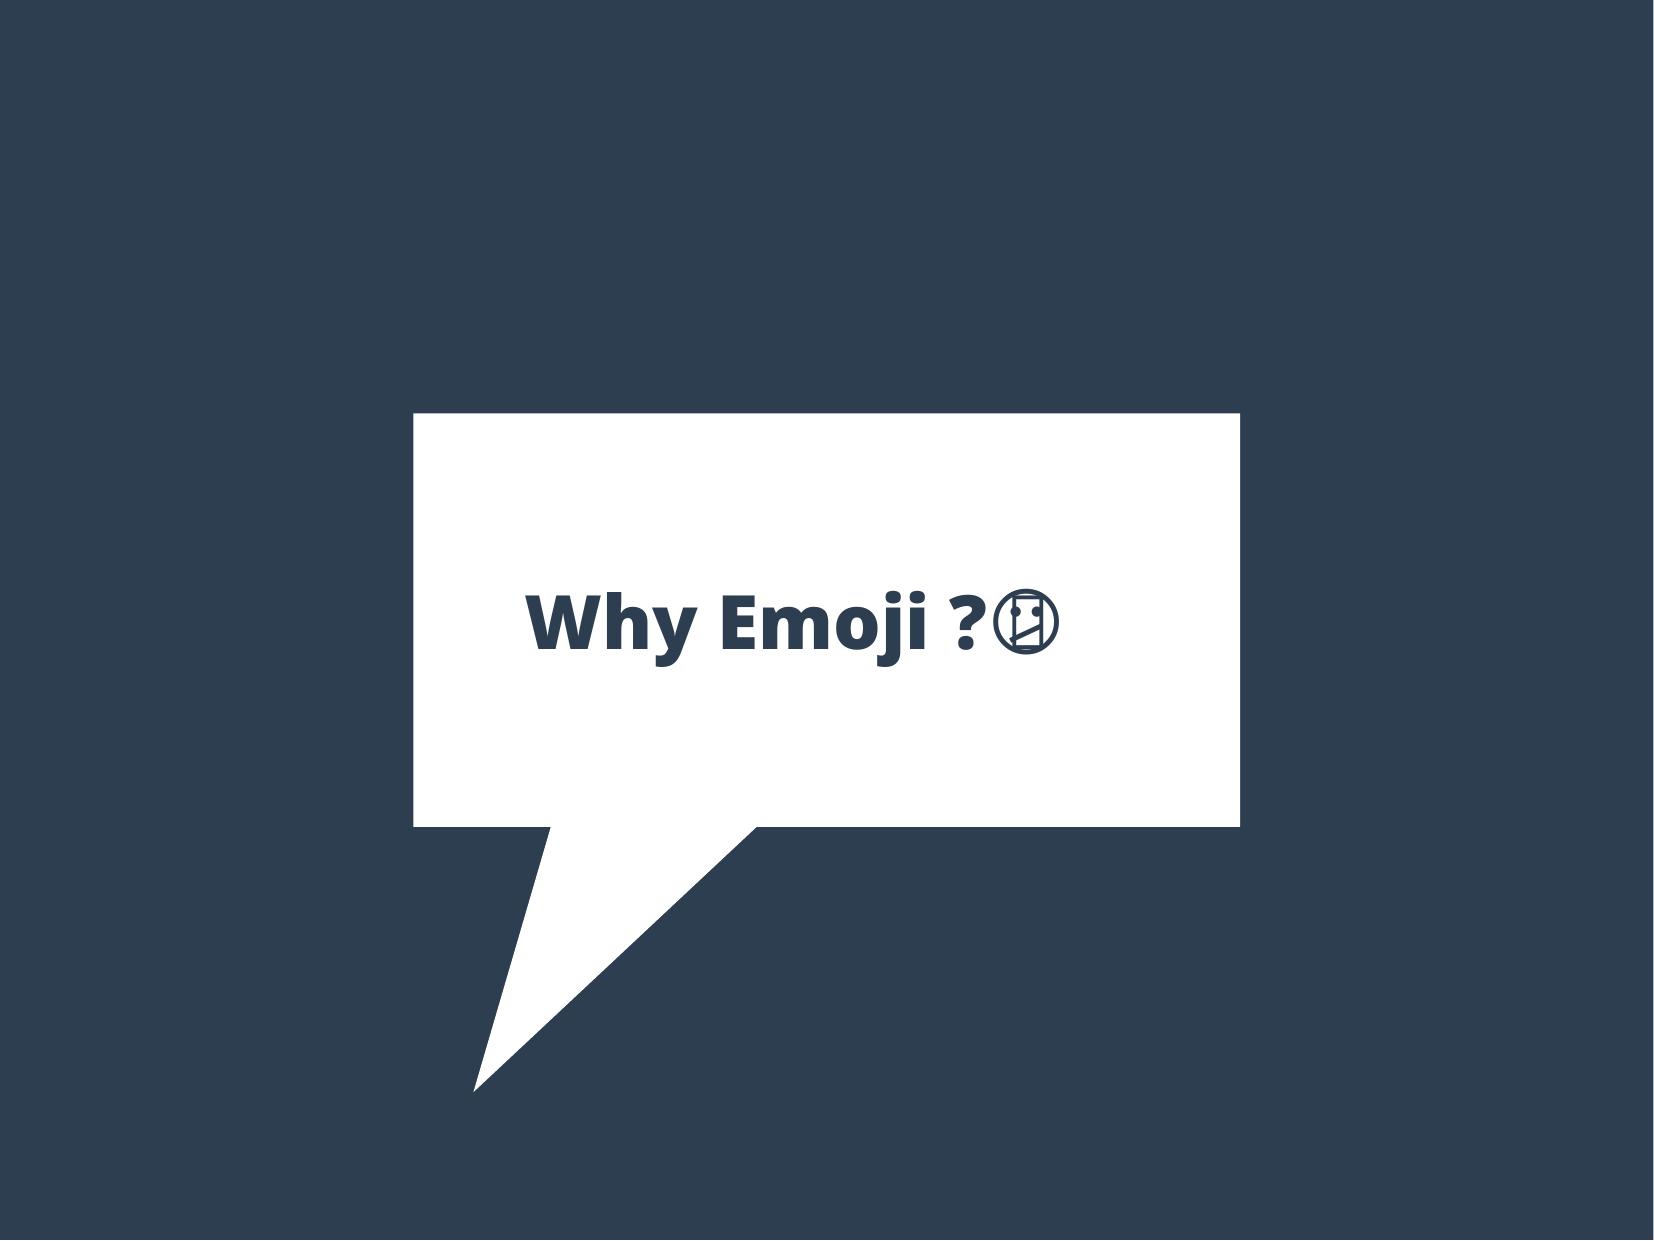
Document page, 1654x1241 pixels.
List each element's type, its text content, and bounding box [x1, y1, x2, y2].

title Why Emoji ?🤔 😕 [442, 442, 1211, 798]
